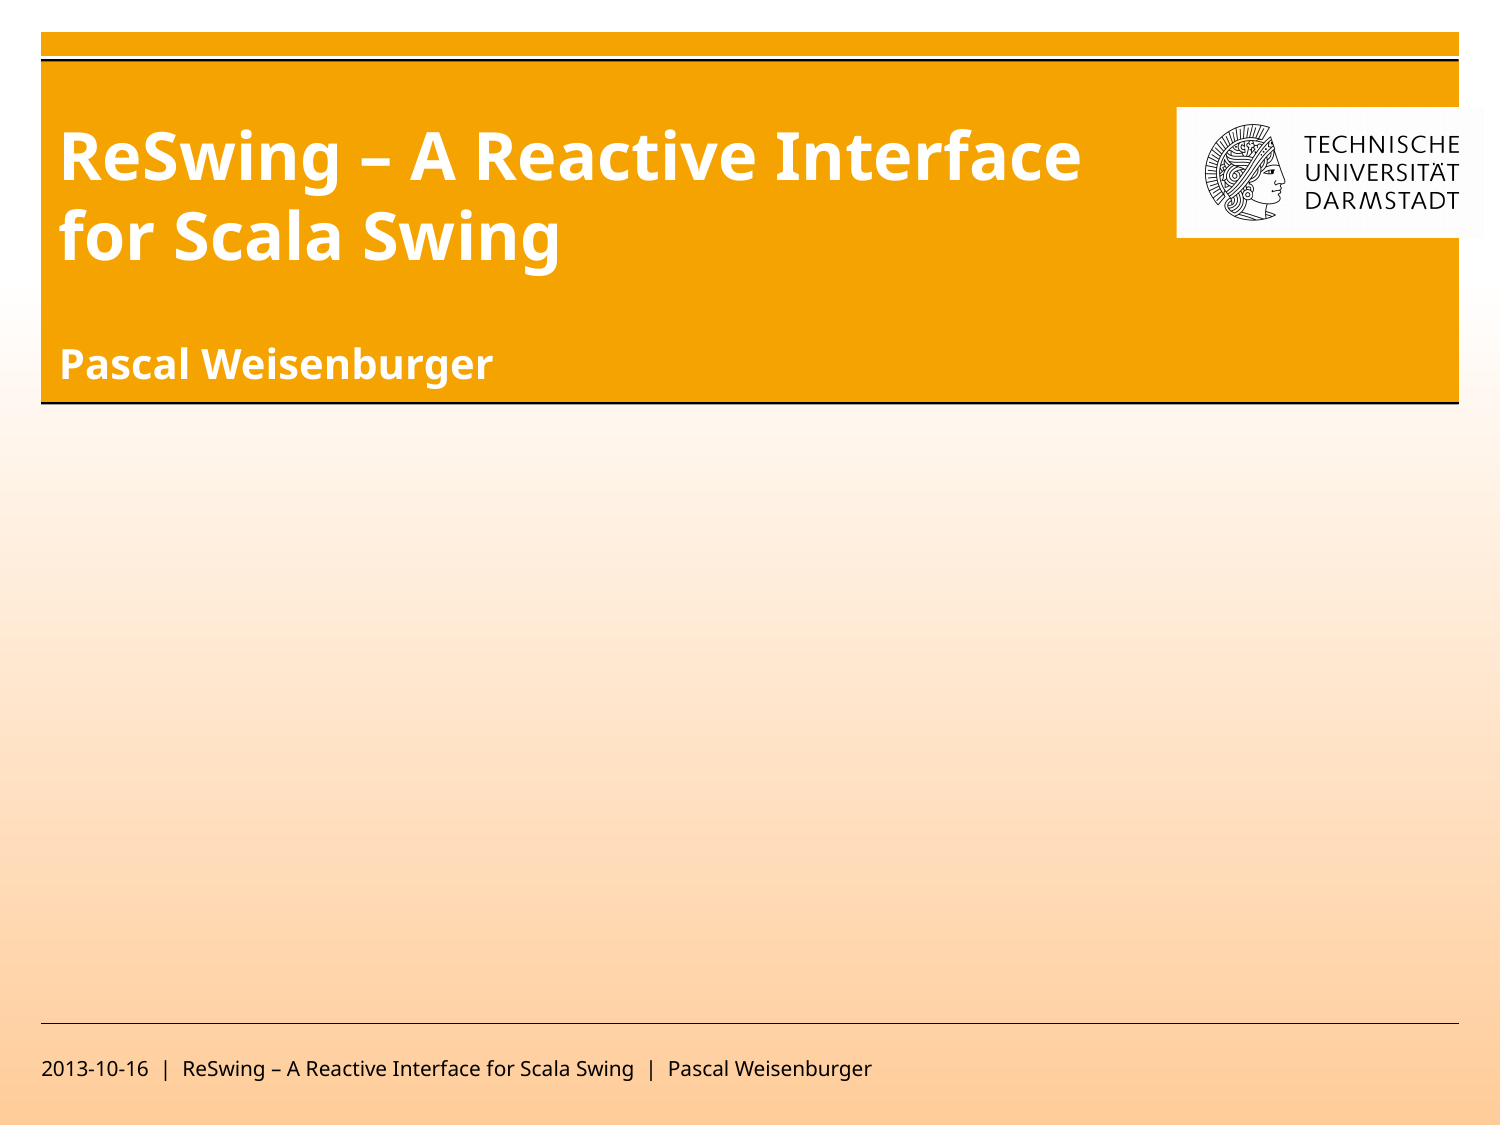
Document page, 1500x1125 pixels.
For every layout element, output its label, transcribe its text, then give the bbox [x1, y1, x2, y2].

picture [1176, 107, 1484, 238]
subtitle Pascal Weisenburger [58, 237, 1164, 393]
title ReSwing – A Reactive Interface for Scala Swing [58, 113, 1164, 237]
